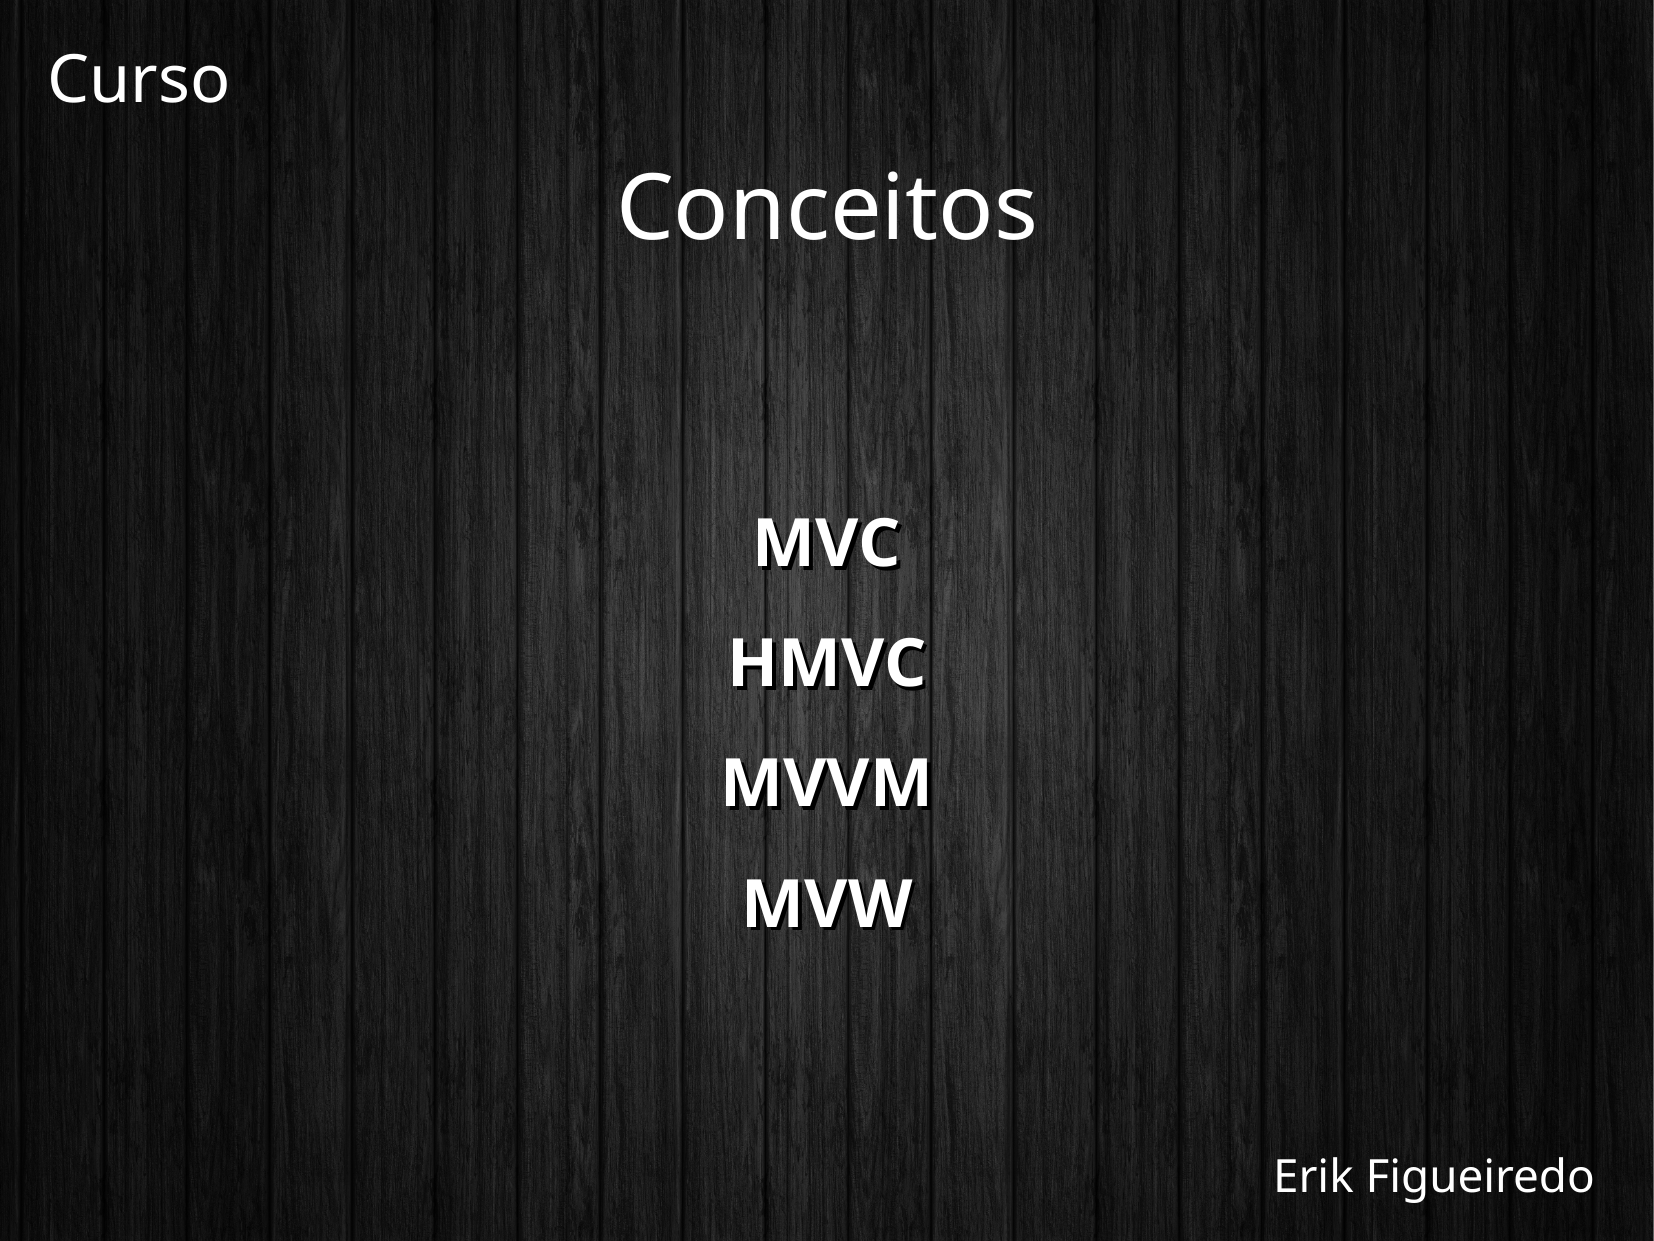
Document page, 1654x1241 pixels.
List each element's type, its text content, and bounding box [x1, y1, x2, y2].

text_box Erik Figueiredo [768, 1133, 1596, 1217]
picture [0, 0, 1654, 1241]
text_box Curso [47, 35, 1087, 119]
title Conceitos [83, 129, 1572, 278]
list MVC HMVC MVVM MVW [83, 311, 1572, 1131]
